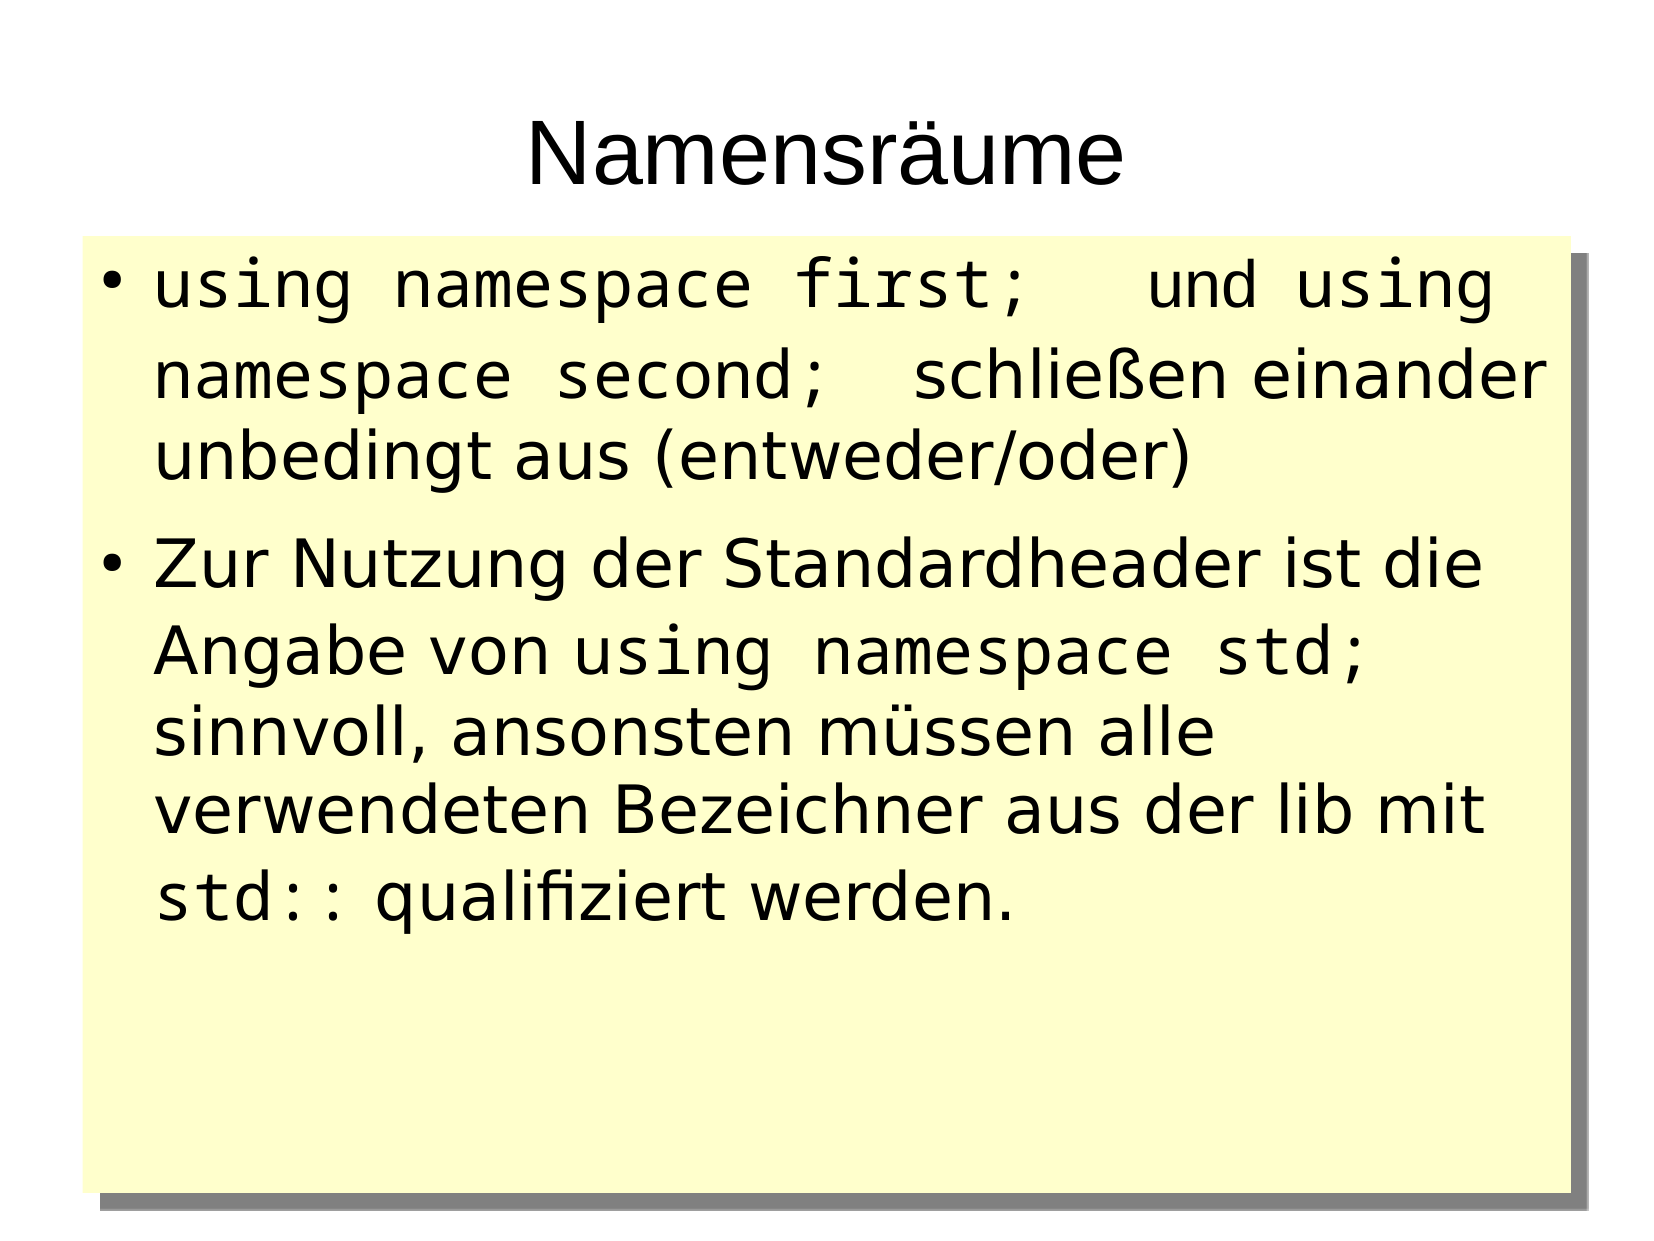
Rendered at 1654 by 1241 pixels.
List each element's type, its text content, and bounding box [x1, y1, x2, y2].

list using namespace first; und using namespace second; schließen einander unbedingt aus (entweder/oder) Zur Nutzung der Standardheader ist die Angabe von using namespace std; sinnvoll, ansonsten müssen alle verwendeten Bezeichner aus der lib mit std:: qualifiziert werden. [82, 236, 1571, 1193]
title Namensräume [82, 49, 1571, 236]
